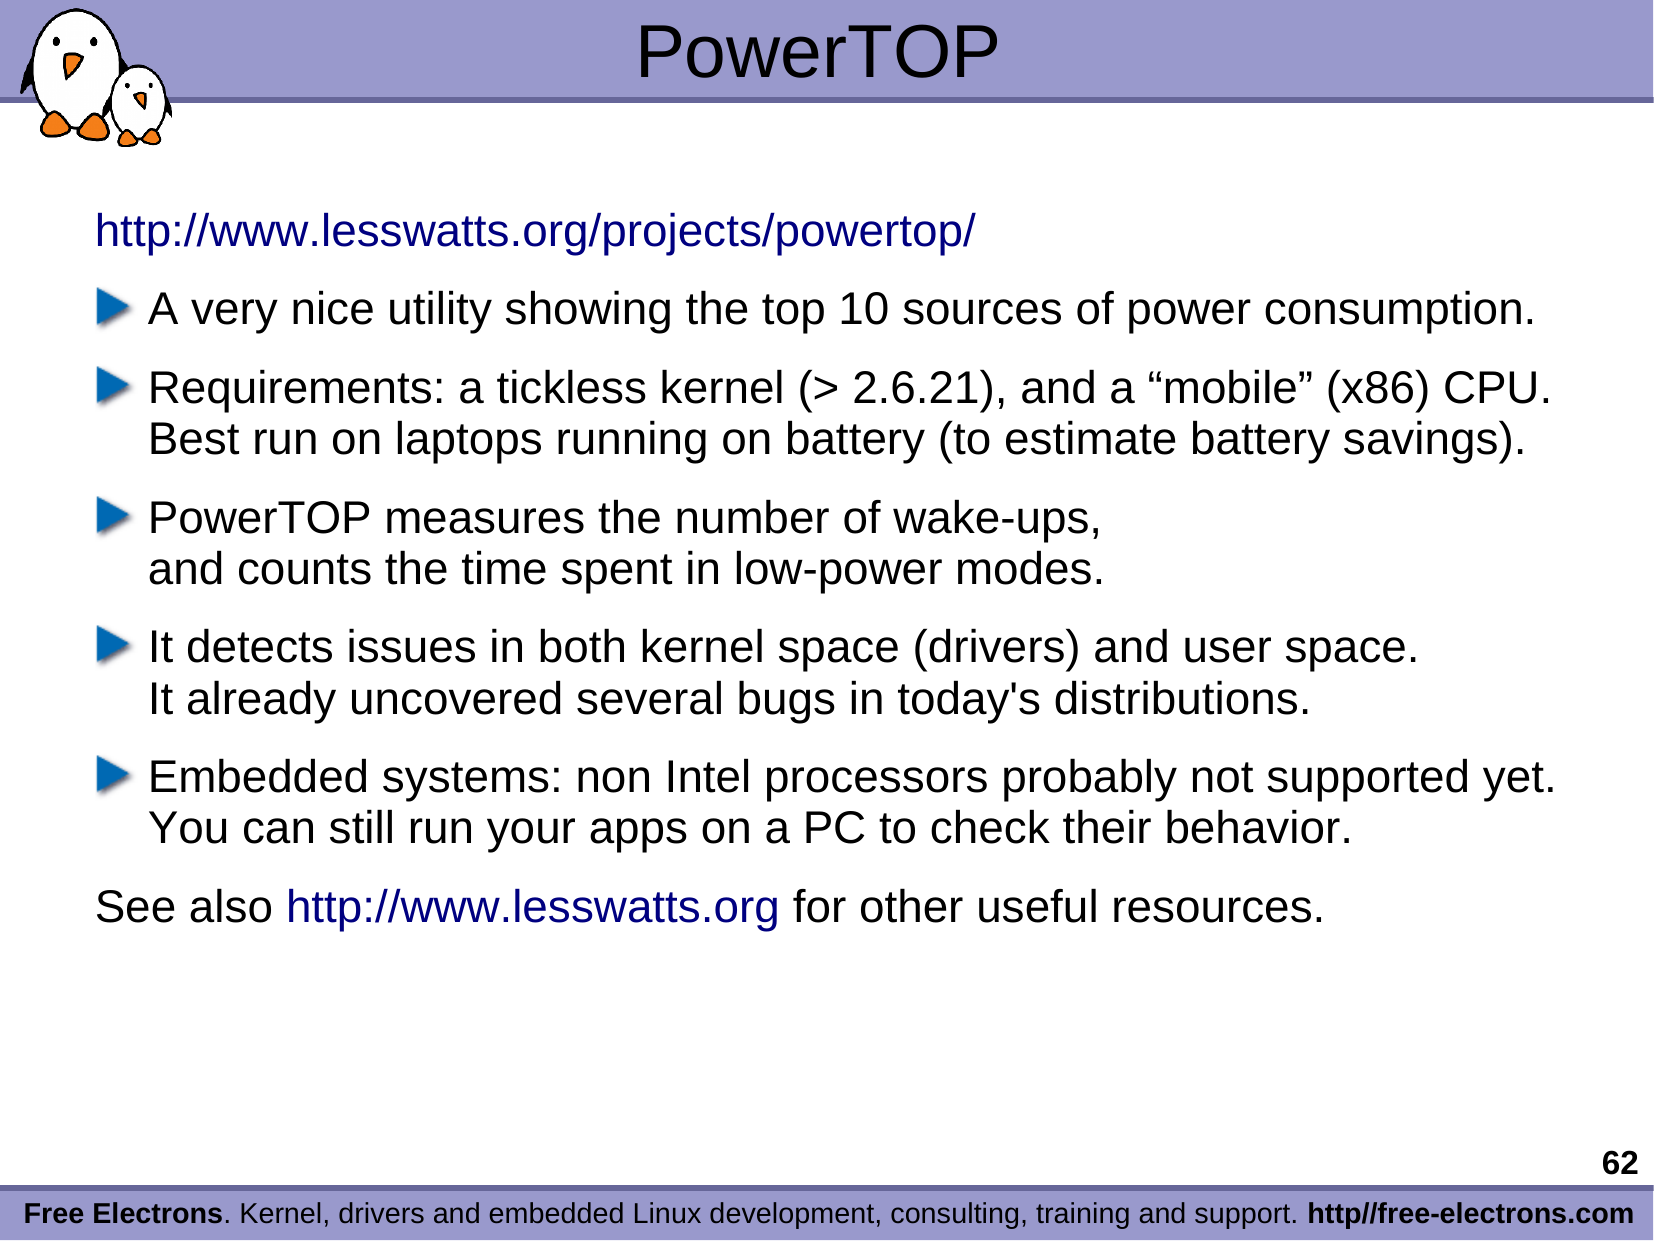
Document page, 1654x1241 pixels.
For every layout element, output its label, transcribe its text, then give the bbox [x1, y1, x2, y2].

picture [20, 8, 172, 147]
title PowerTOP [33, 0, 1604, 103]
list http://www.lesswatts.org/projects/powertop/ A very nice utility showing the top 10 sources of power consumption. Requirements: a tickless kernel (> 2.6.21), and a “mobile” (x86) CPU. Best run on laptops running on battery (to estimate battery savings). PowerTOP measures the number of wake-ups, and counts the time spent in low-power modes. It detects issues in both kernel space (drivers) and user space. It already uncovered several bugs in today's distributions. Embedded systems: non Intel processors probably not supported yet. You can still run your apps on a PC to check their behavior. See also http://www.lesswatts.org for other useful resources. [77, 204, 1620, 1055]
